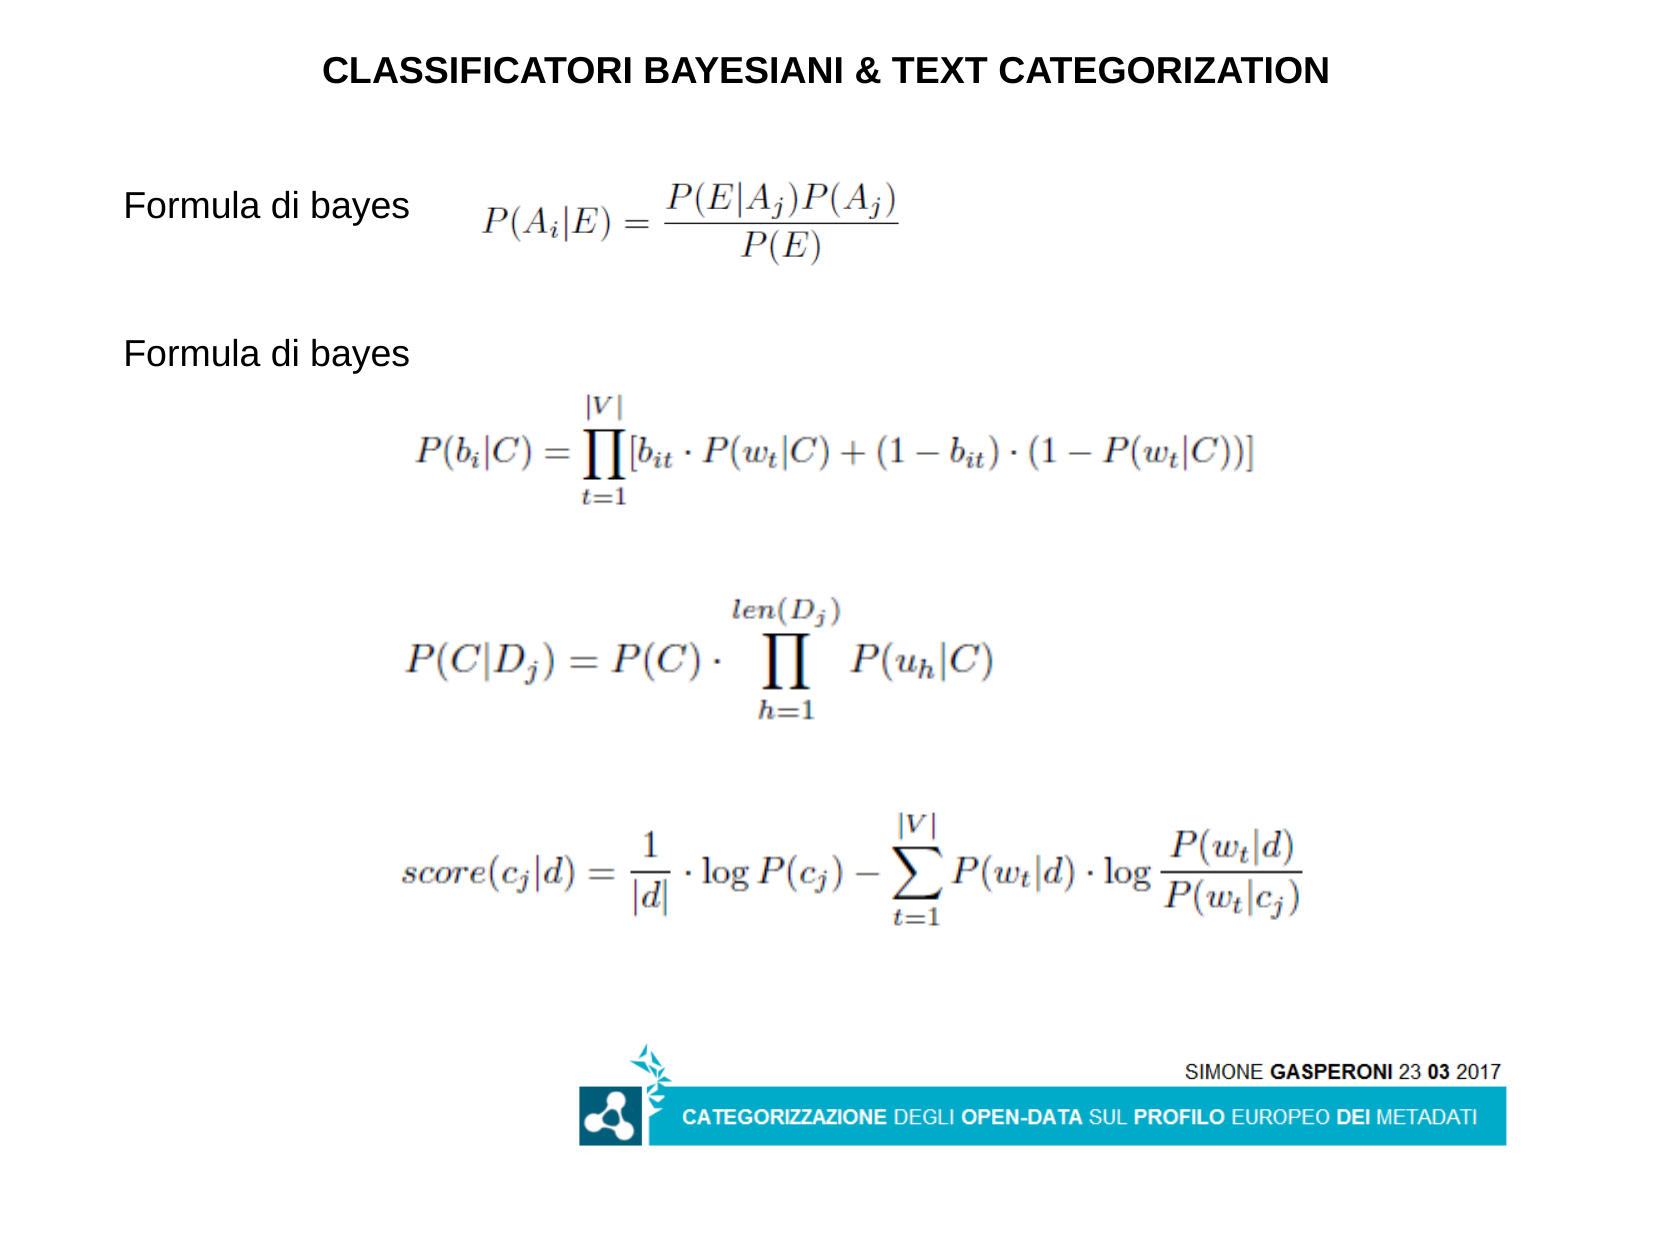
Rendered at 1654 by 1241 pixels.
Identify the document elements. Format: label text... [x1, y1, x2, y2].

picture [557, 1039, 1524, 1157]
text_box Formula di bayes [108, 177, 426, 234]
text_box CLASSIFICATORI BAYESIANI & TEXT CATEGORIZATION [0, 0, 1654, 122]
picture [469, 165, 910, 287]
text_box Formula di bayes [108, 324, 426, 382]
picture [389, 793, 1321, 934]
picture [389, 372, 1288, 532]
picture [368, 555, 1063, 756]
